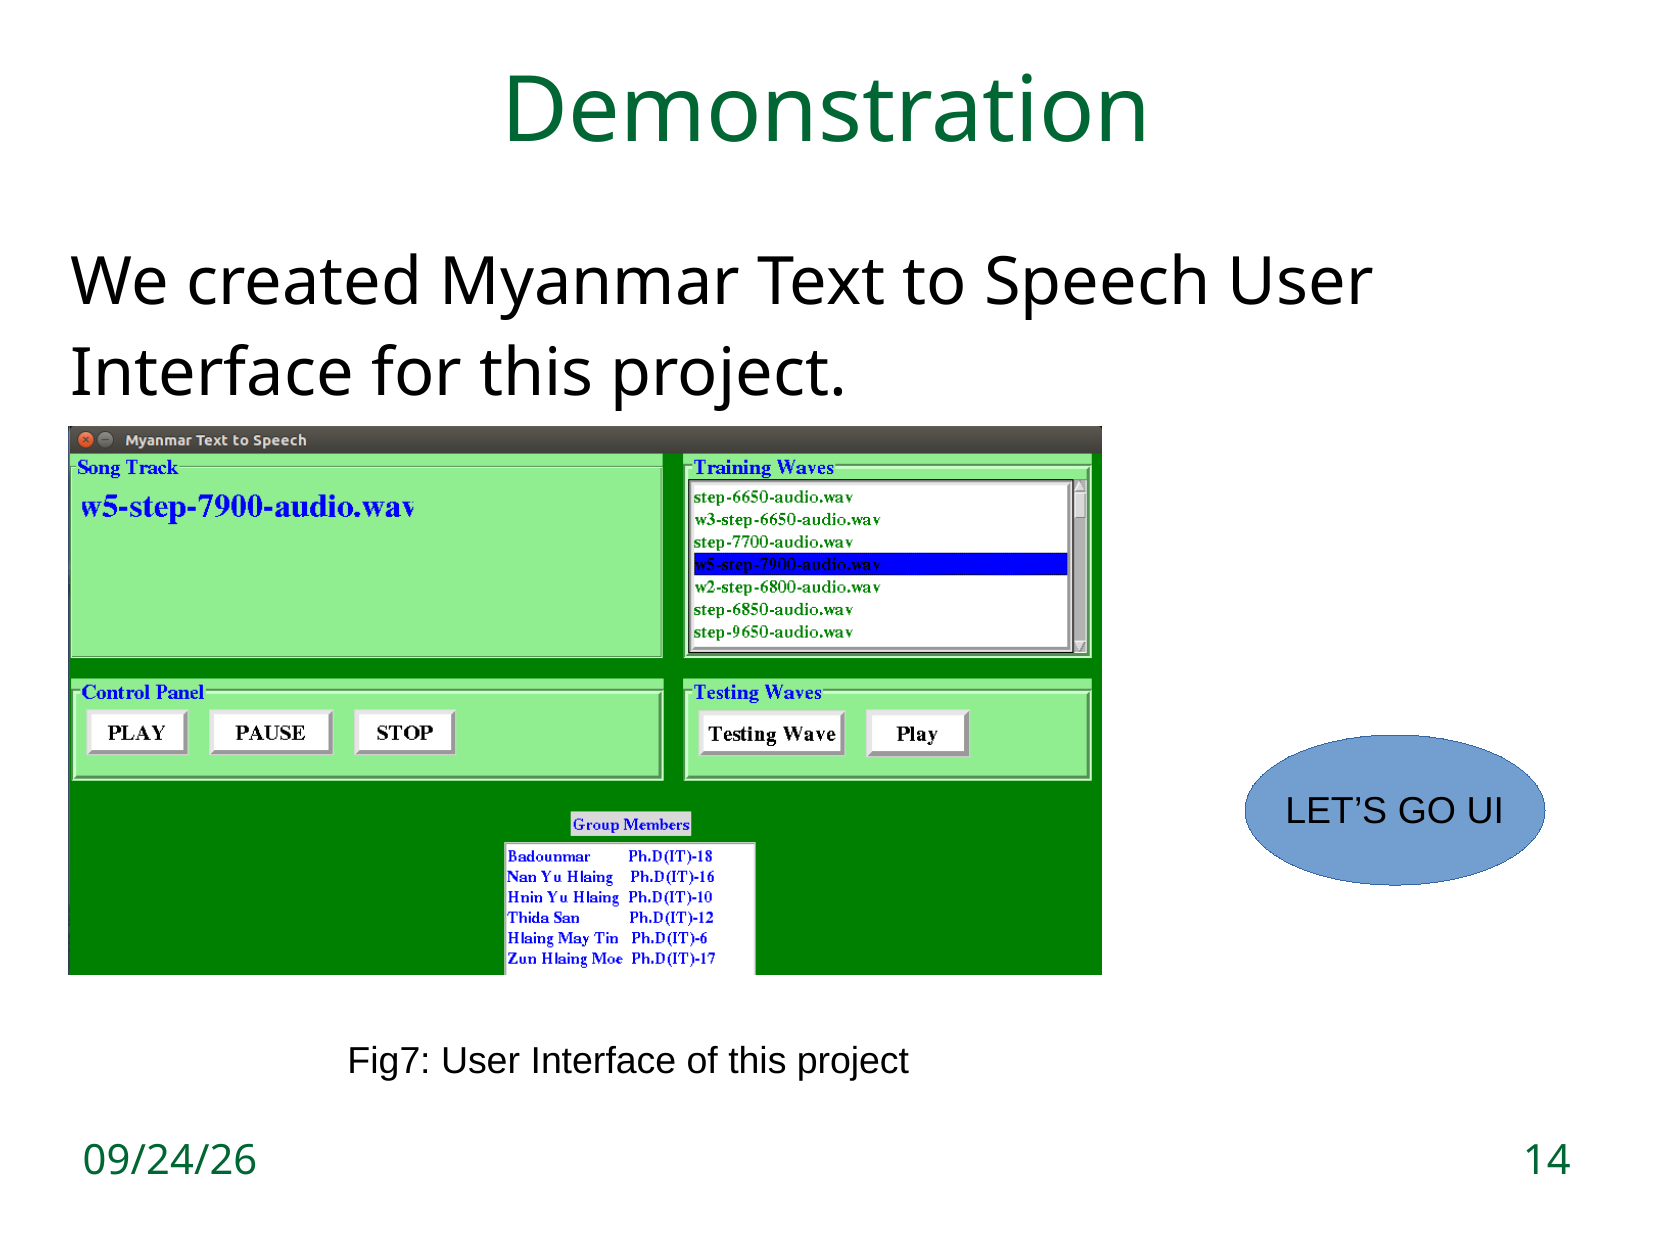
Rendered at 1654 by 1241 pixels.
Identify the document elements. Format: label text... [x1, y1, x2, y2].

picture [68, 426, 1102, 976]
title Demonstration [0, 2, 1654, 210]
list We created Myanmar Text to Speech User Interface for this project. [0, 232, 1654, 496]
text_box LET’S GO UI [1245, 735, 1546, 886]
text_box Fig7: User Interface of this project [300, 990, 946, 1066]
